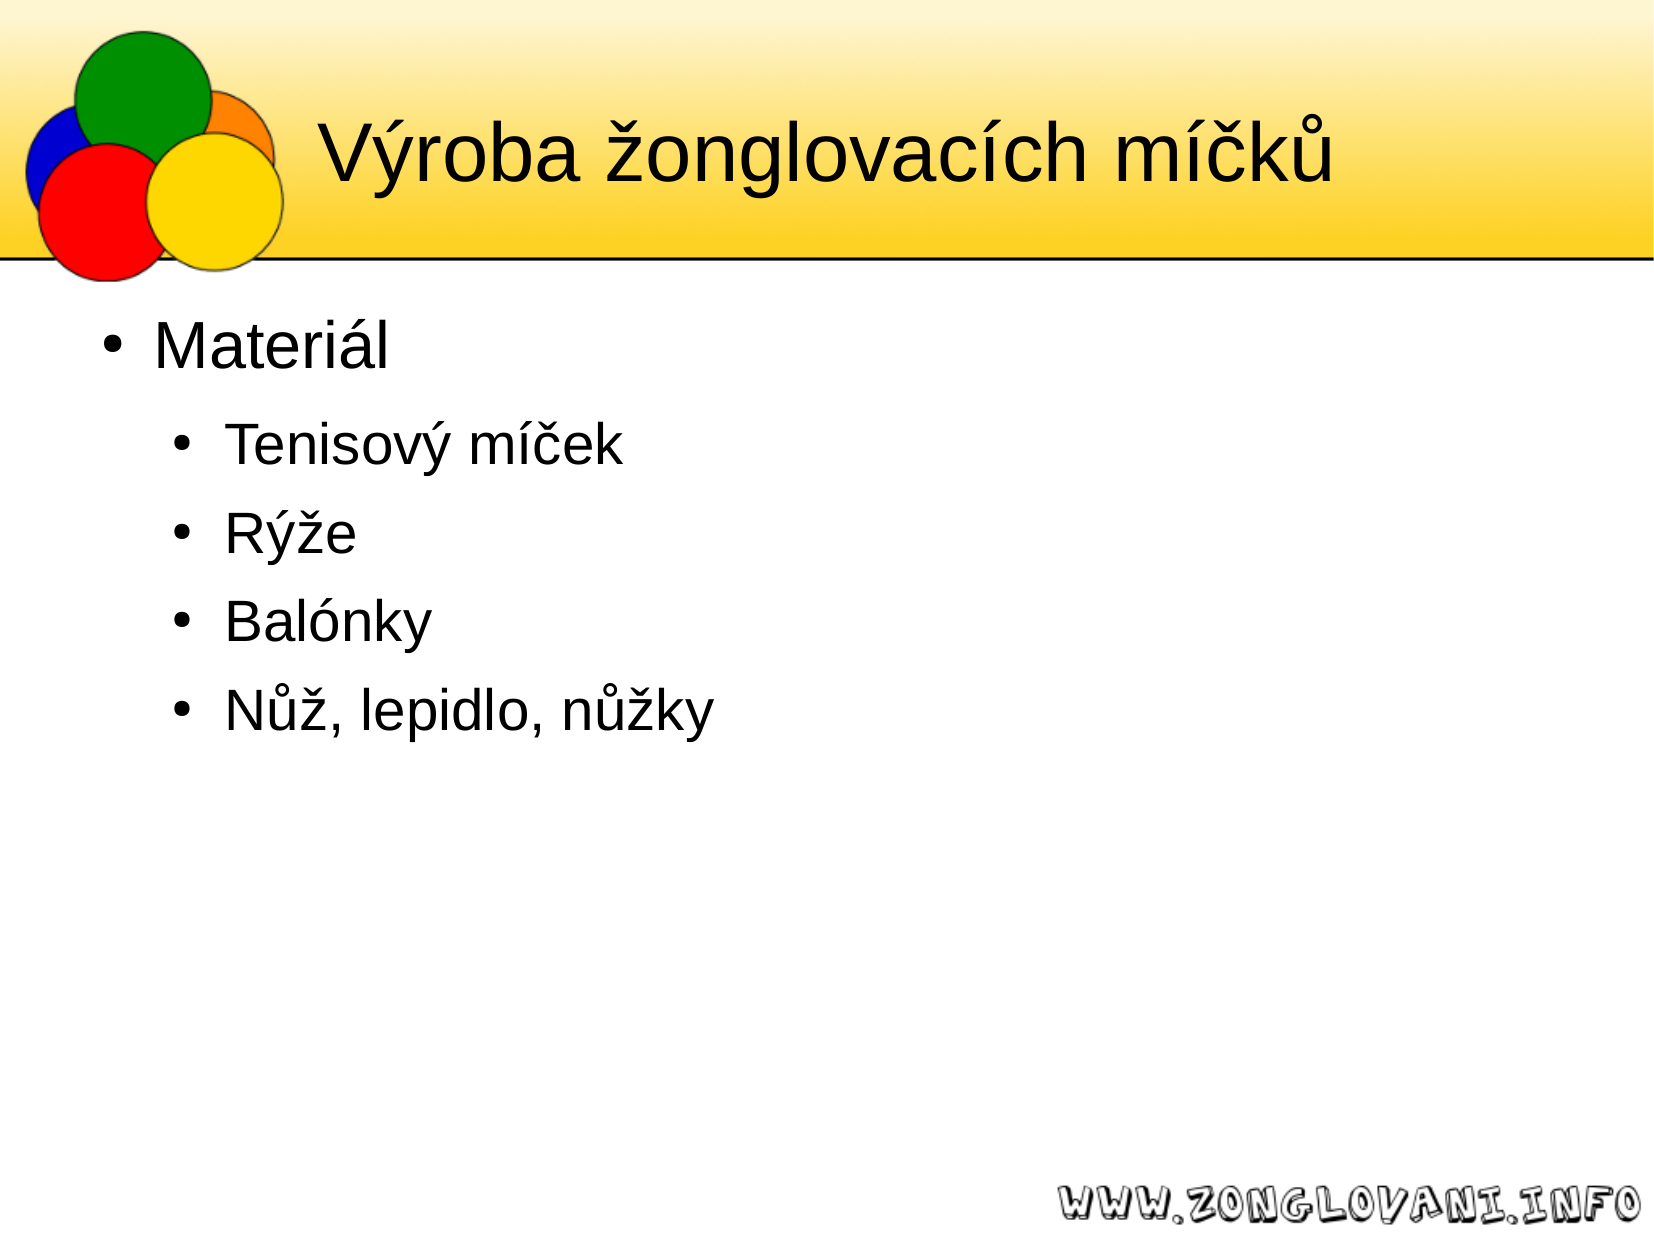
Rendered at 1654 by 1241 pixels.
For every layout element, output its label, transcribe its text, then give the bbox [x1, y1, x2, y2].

list Materiál Tenisový míček Rýže Balónky Nůž, lepidlo, nůžky [83, 307, 1571, 1109]
picture [0, 0, 1654, 1241]
title Výroba žonglovacích míčků [82, 49, 1571, 257]
